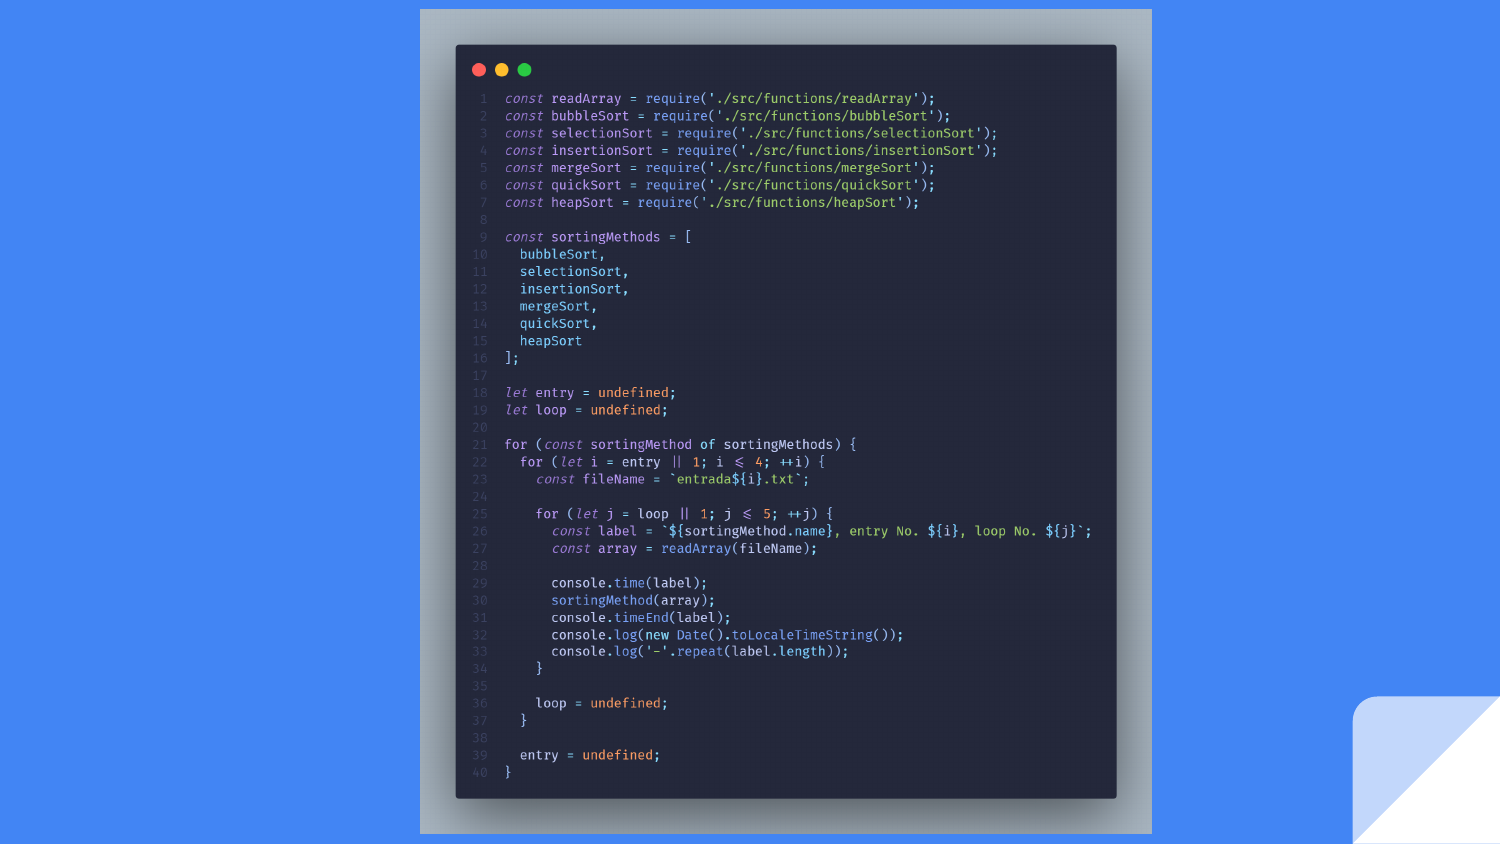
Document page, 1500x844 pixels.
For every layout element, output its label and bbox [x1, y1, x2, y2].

picture [420, 9, 1152, 834]
